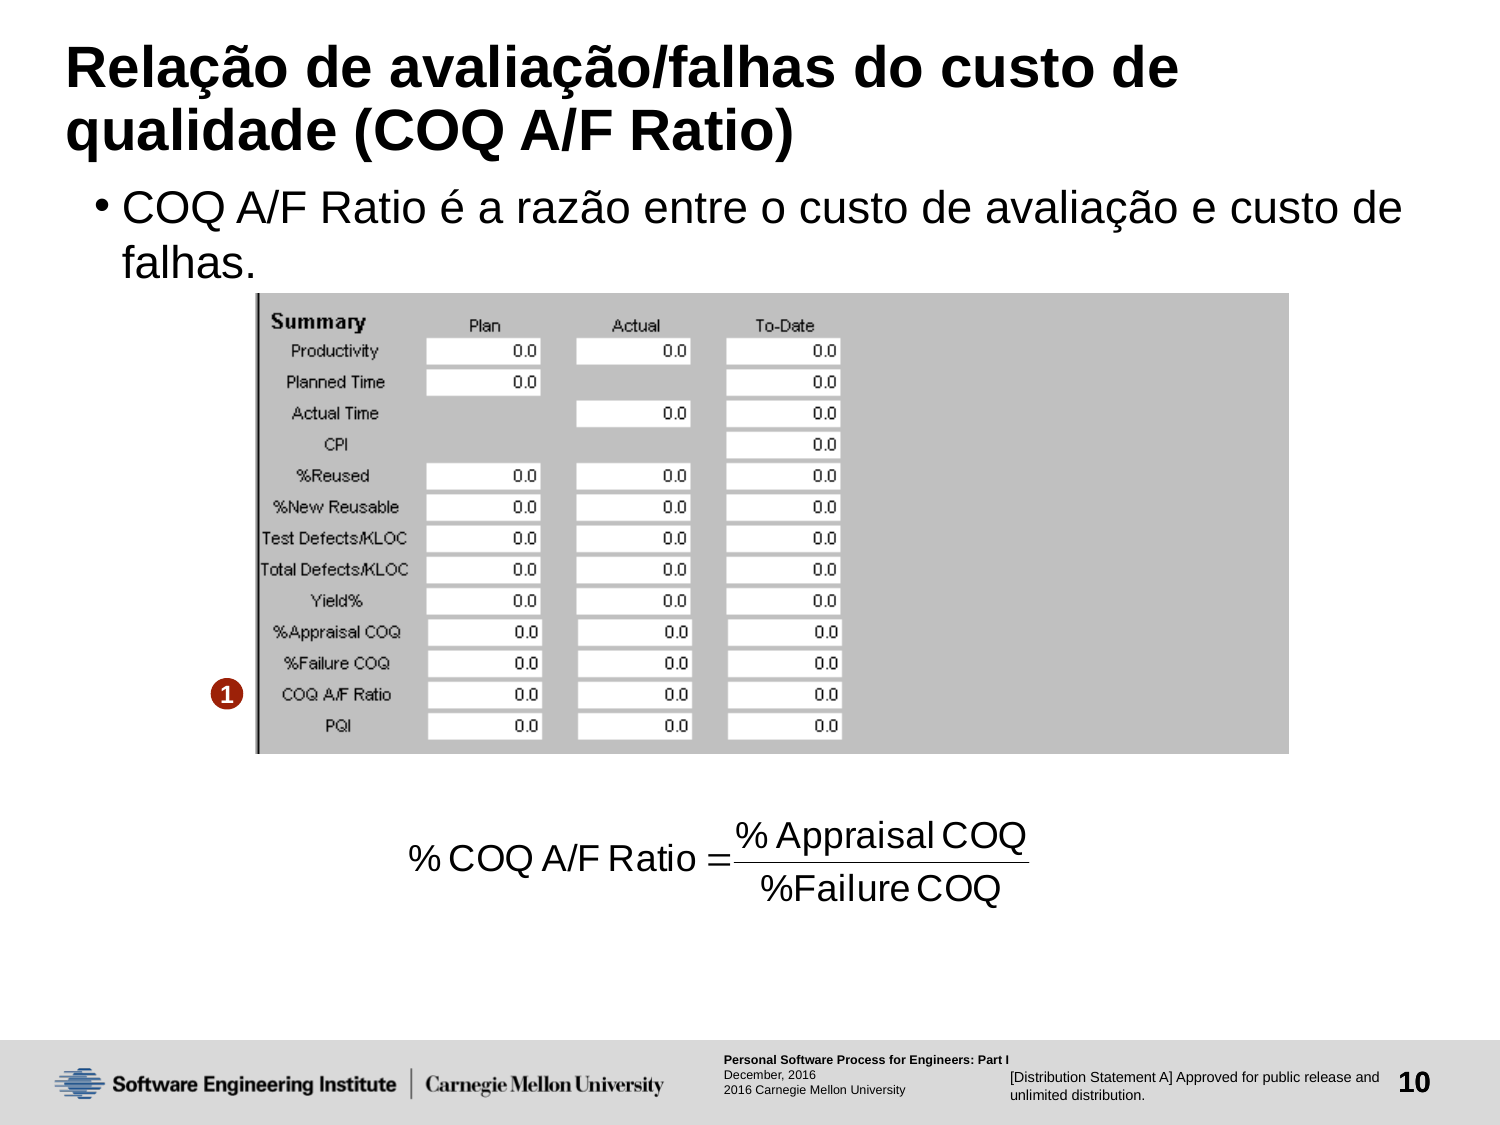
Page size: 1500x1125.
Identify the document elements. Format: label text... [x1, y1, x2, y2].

picture [404, 812, 1036, 913]
list COQ A/F Ratio é a razão entre o custo de avaliação e custo de falhas. [65, 177, 1431, 1000]
title Relação de avaliação/falhas do custo de qualidade (COQ A/F Ratio) [65, 37, 1313, 148]
picture [46, 1061, 673, 1104]
picture [210, 293, 1289, 754]
